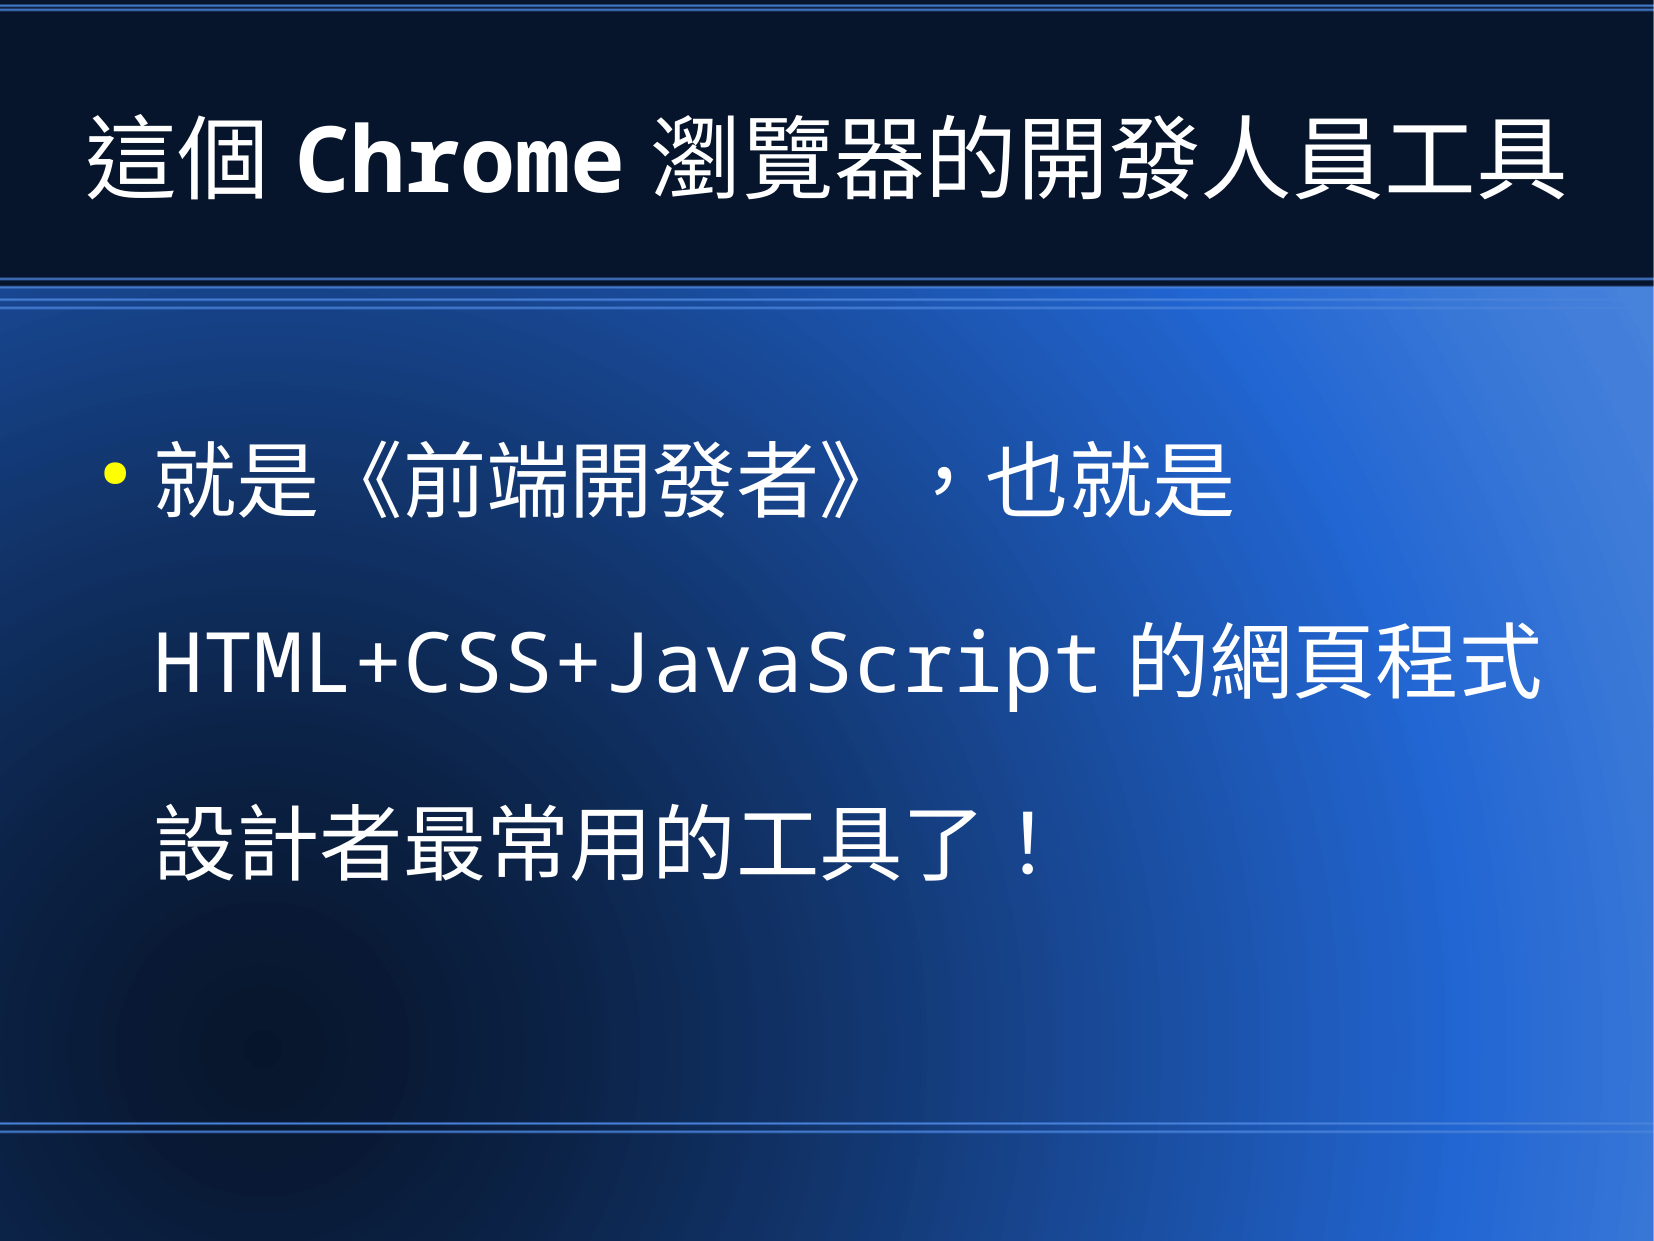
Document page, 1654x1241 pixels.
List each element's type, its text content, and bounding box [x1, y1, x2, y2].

title 這個Chrome瀏覽器的開發人員工具 [82, 49, 1571, 257]
picture [0, 0, 1654, 1241]
list 就是《前端開發者》，也就是HTML+CSS+JavaScript的網頁程式設計者最常用的工具了！ [82, 355, 1571, 1241]
